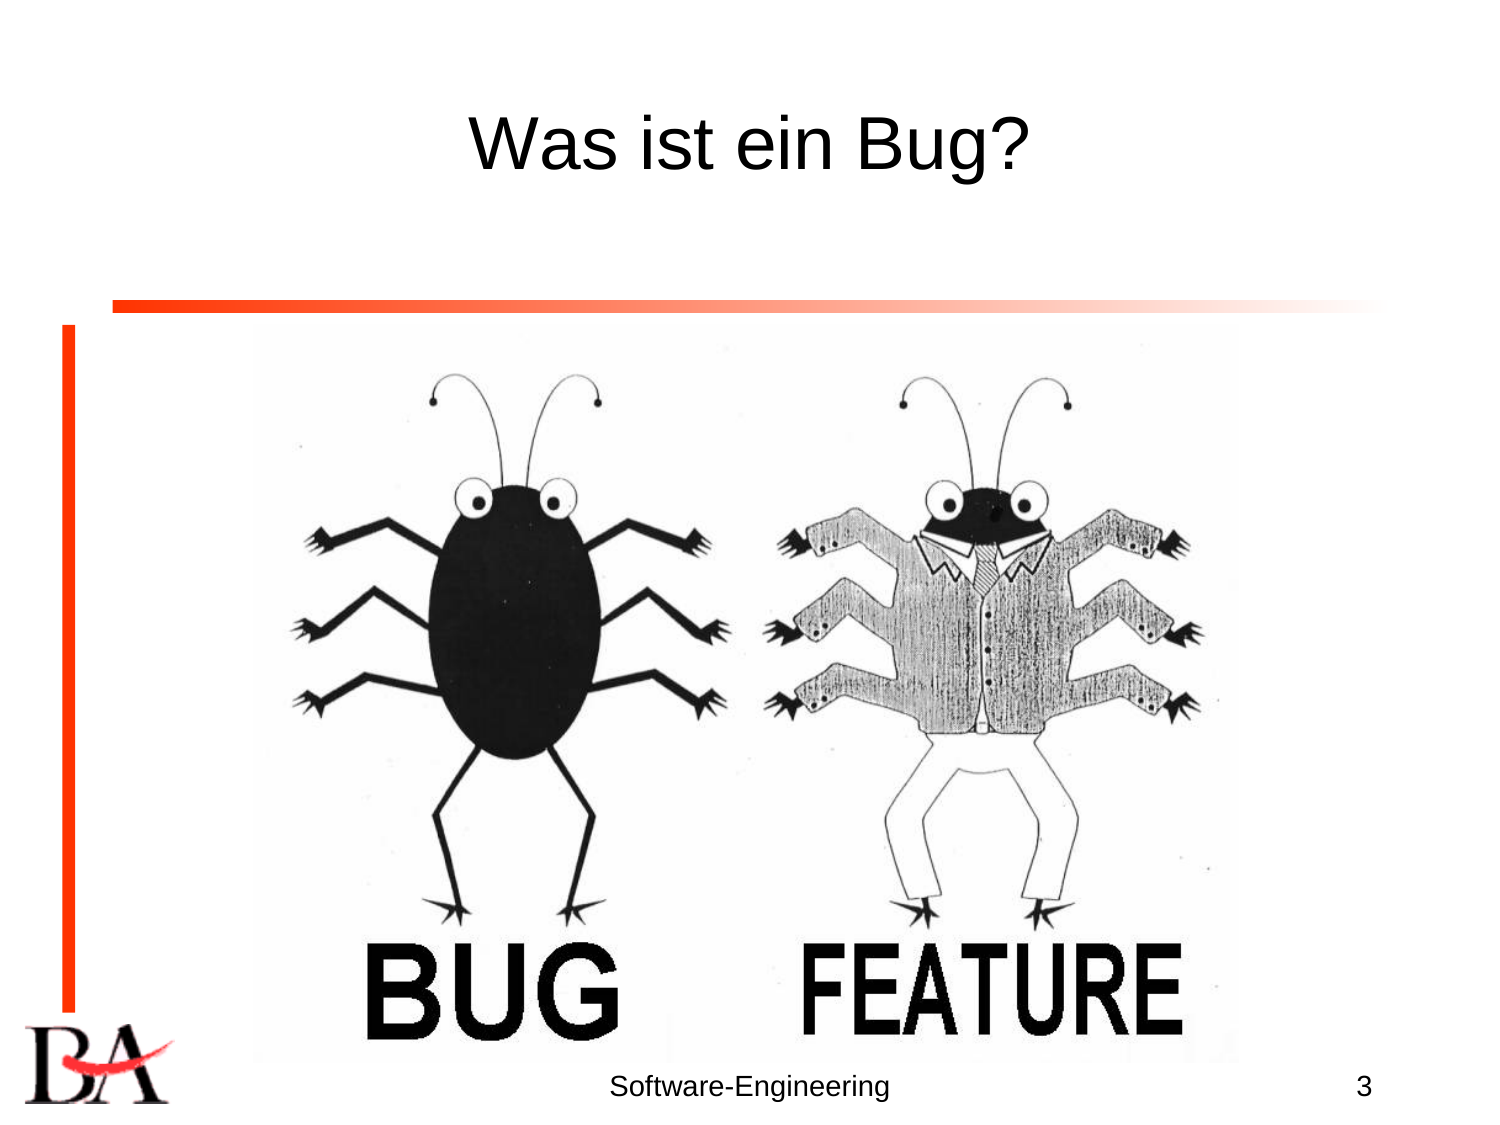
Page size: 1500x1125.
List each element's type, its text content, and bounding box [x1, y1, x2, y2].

picture [253, 324, 1239, 1063]
picture [24, 1024, 175, 1104]
title Was ist ein Bug? [112, 28, 1388, 259]
